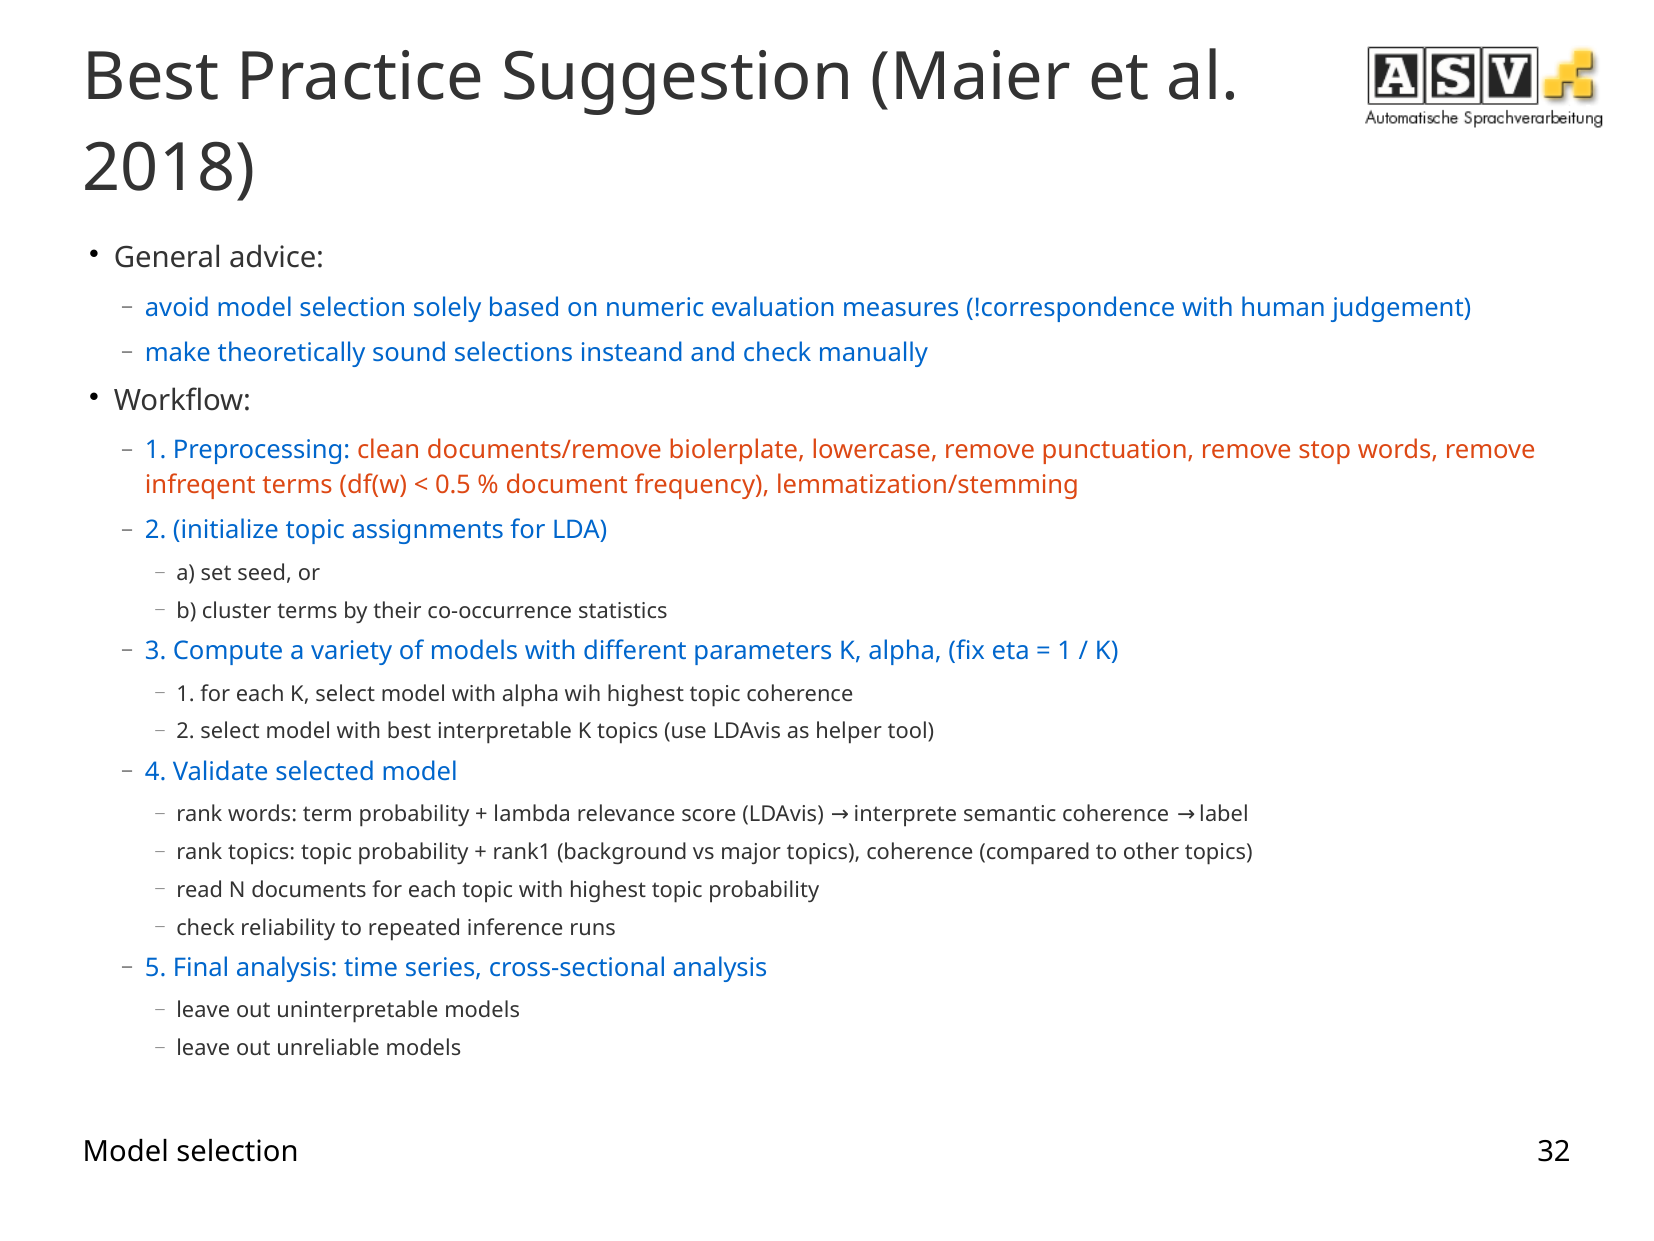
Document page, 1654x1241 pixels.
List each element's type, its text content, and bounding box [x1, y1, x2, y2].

list General advice: avoid model selection solely based on numeric evaluation measures (!correspondence with human judgement) make theoretically sound selections insteand and check manually Workflow: 1. Preprocessing: clean documents/remove biolerplate, lowercase, remove punctuation, remove stop words, remove infreqent terms (df(w) < 0.5 % document frequency), lemmatization/stemming 2. (initialize topic assignments for LDA) a) set seed, or b) cluster terms by their co-occurrence statistics 3. Compute a variety of models with different parameters K, alpha, (fix eta = 1 / K) 1. for each K, select model with alpha wih highest topic coherence 2. select model with best interpretable K topics (use LDAvis as helper tool) 4. Validate selected model rank words: term probability + lambda relevance score (LDAvis) → interprete semantic coherence → label rank topics: topic probability + rank1 (background vs major topics), coherence (compared to other topics) read N documents for each topic with highest topic probability check reliability to repeated inference runs 5. Final analysis: time series, cross-sectional analysis leave out uninterpretable models leave out unreliable models [82, 236, 1538, 1075]
picture [1382, 43, 1605, 129]
title Best Practice Suggestion (Maier et al. 2018) [82, 32, 1382, 206]
